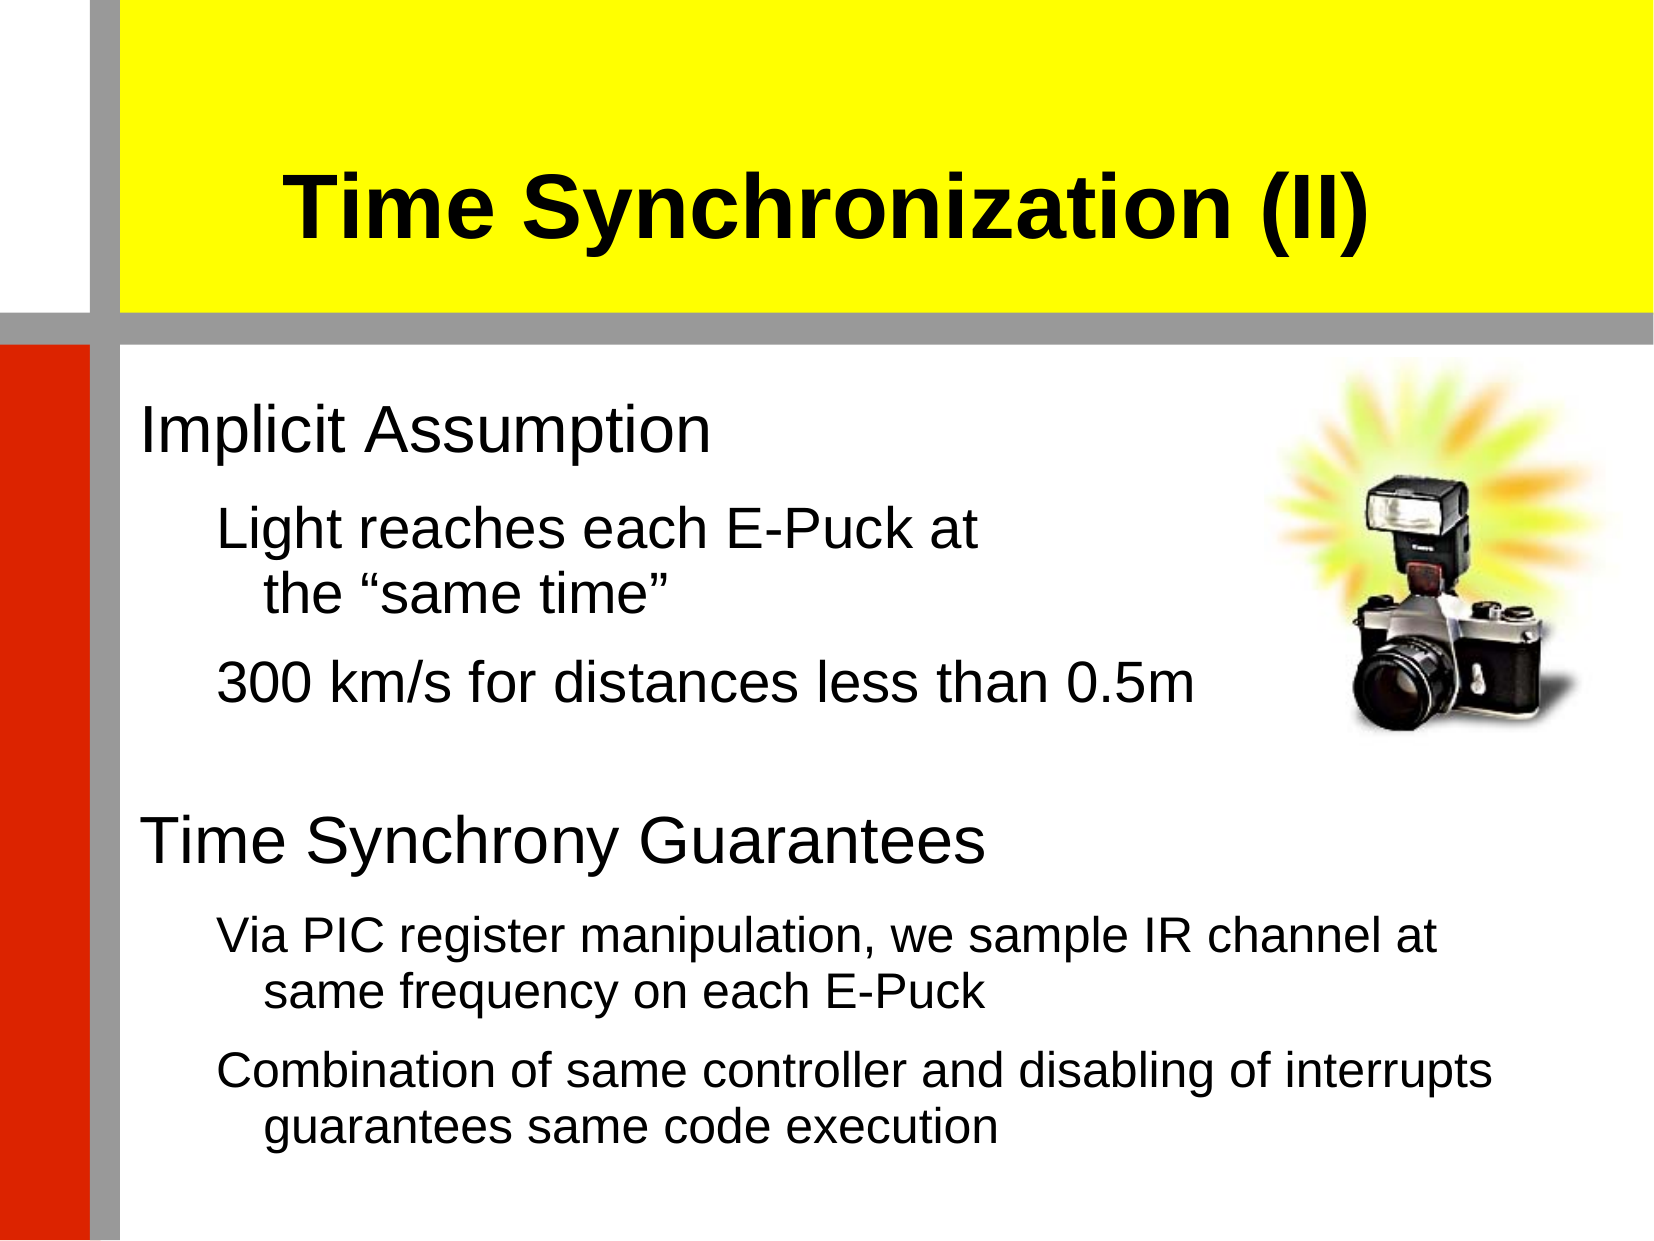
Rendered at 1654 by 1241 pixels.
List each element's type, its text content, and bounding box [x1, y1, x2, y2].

picture [1264, 357, 1623, 749]
list Implicit Assumption Light reaches each E-Puck at the “same time” 300 km/s for distances less than 0.5m Time Synchrony Guarantees Via PIC register manipulation, we sample IR channel at same frequency on each E-Puck Combination of same controller and disabling of interrupts guarantees same code execution [121, 391, 1534, 1155]
title Time Synchronization (II) [121, 110, 1534, 303]
